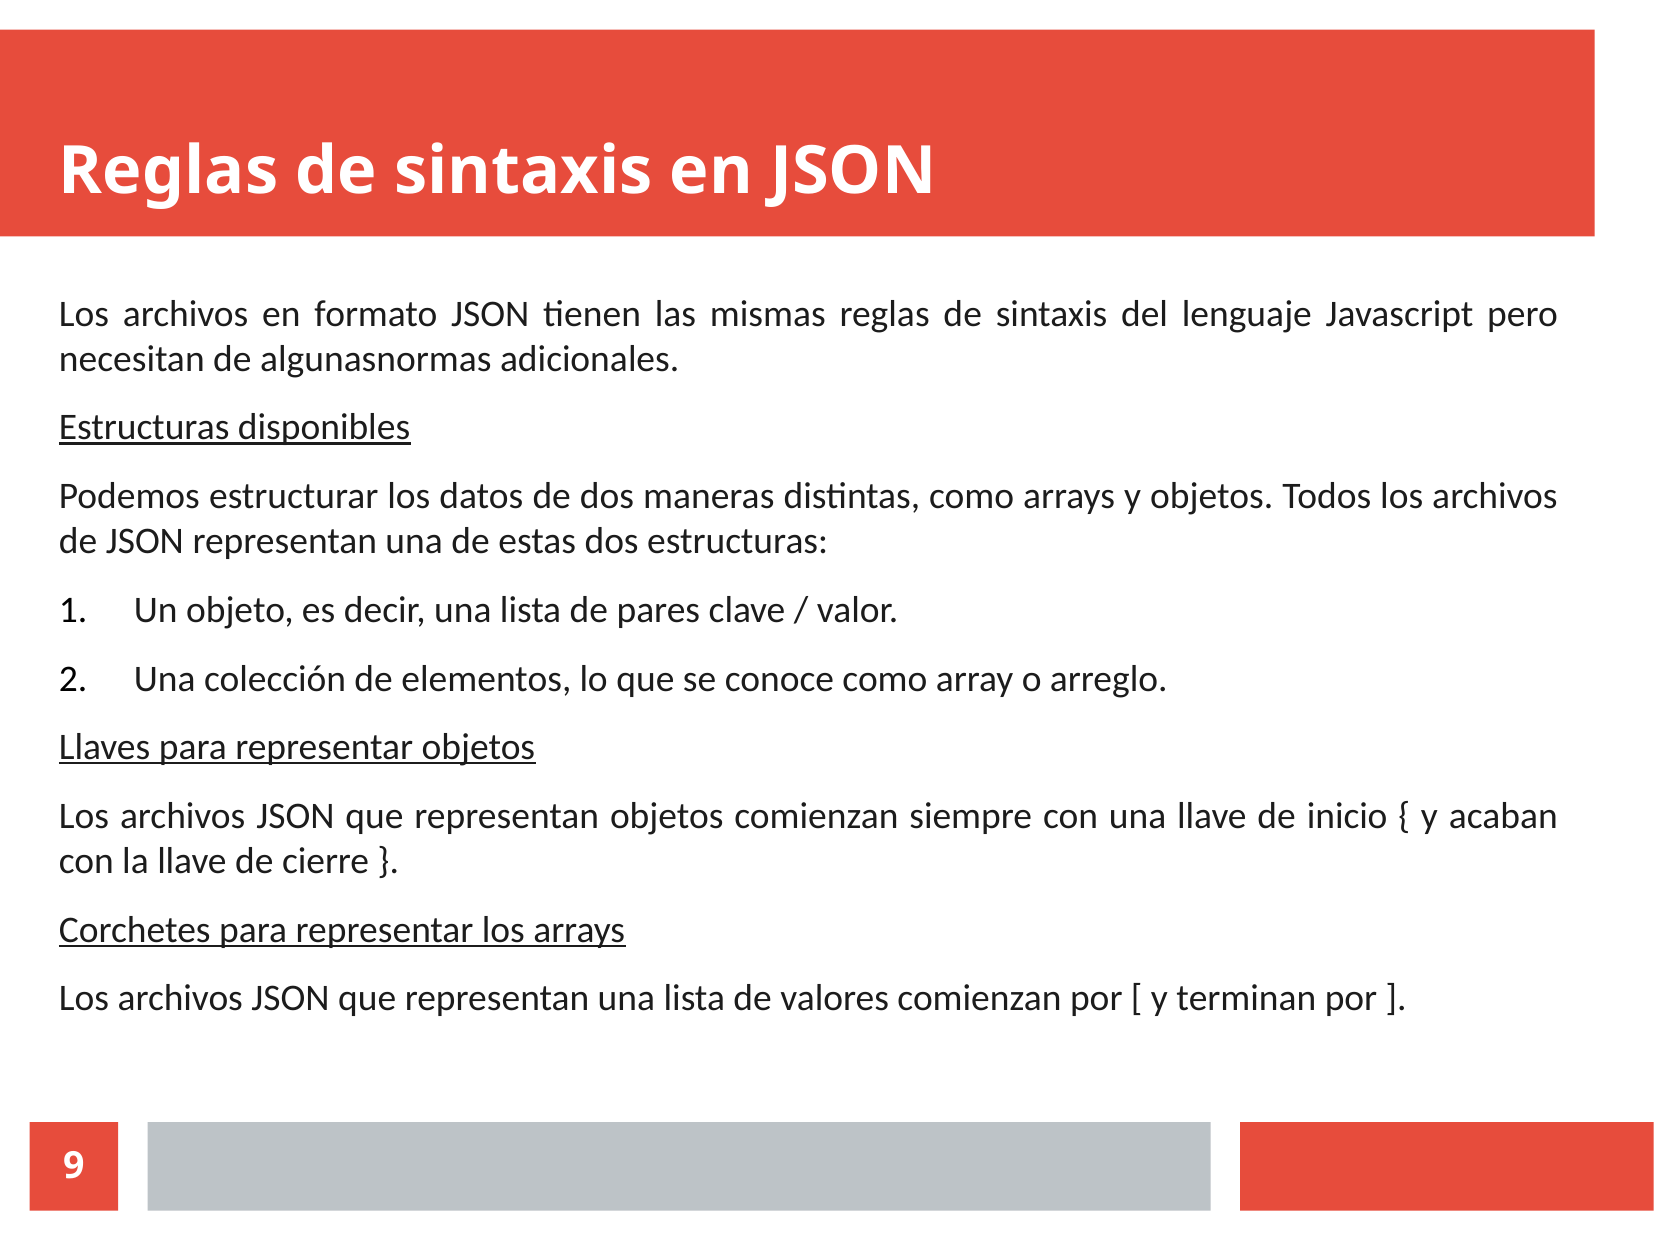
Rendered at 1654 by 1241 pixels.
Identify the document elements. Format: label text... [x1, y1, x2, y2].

list Los archivos en formato JSON tienen las mismas reglas de sintaxis del lenguaje Javascript pero necesitan de algunasnormas adicionales. Estructuras disponibles Podemos estructurar los datos de dos maneras distintas, como arrays y objetos. Todos los archivos de JSON representan una de estas dos estructuras: Un objeto, es decir, una lista de pares clave / valor. Una colección de elementos, lo que se conoce como array o arreglo. Llaves para representar objetos Los archivos JSON que representan objetos comienzan siempre con una llave de inicio { y acaban con la llave de cierre }. Corchetes para representar los arrays Los archivos JSON que representan una lista de valores comienzan por [ y terminan por ]. [59, 288, 1565, 1093]
text_box [29, 1122, 119, 1211]
title Reglas de sintaxis en JSON [59, 59, 1595, 207]
